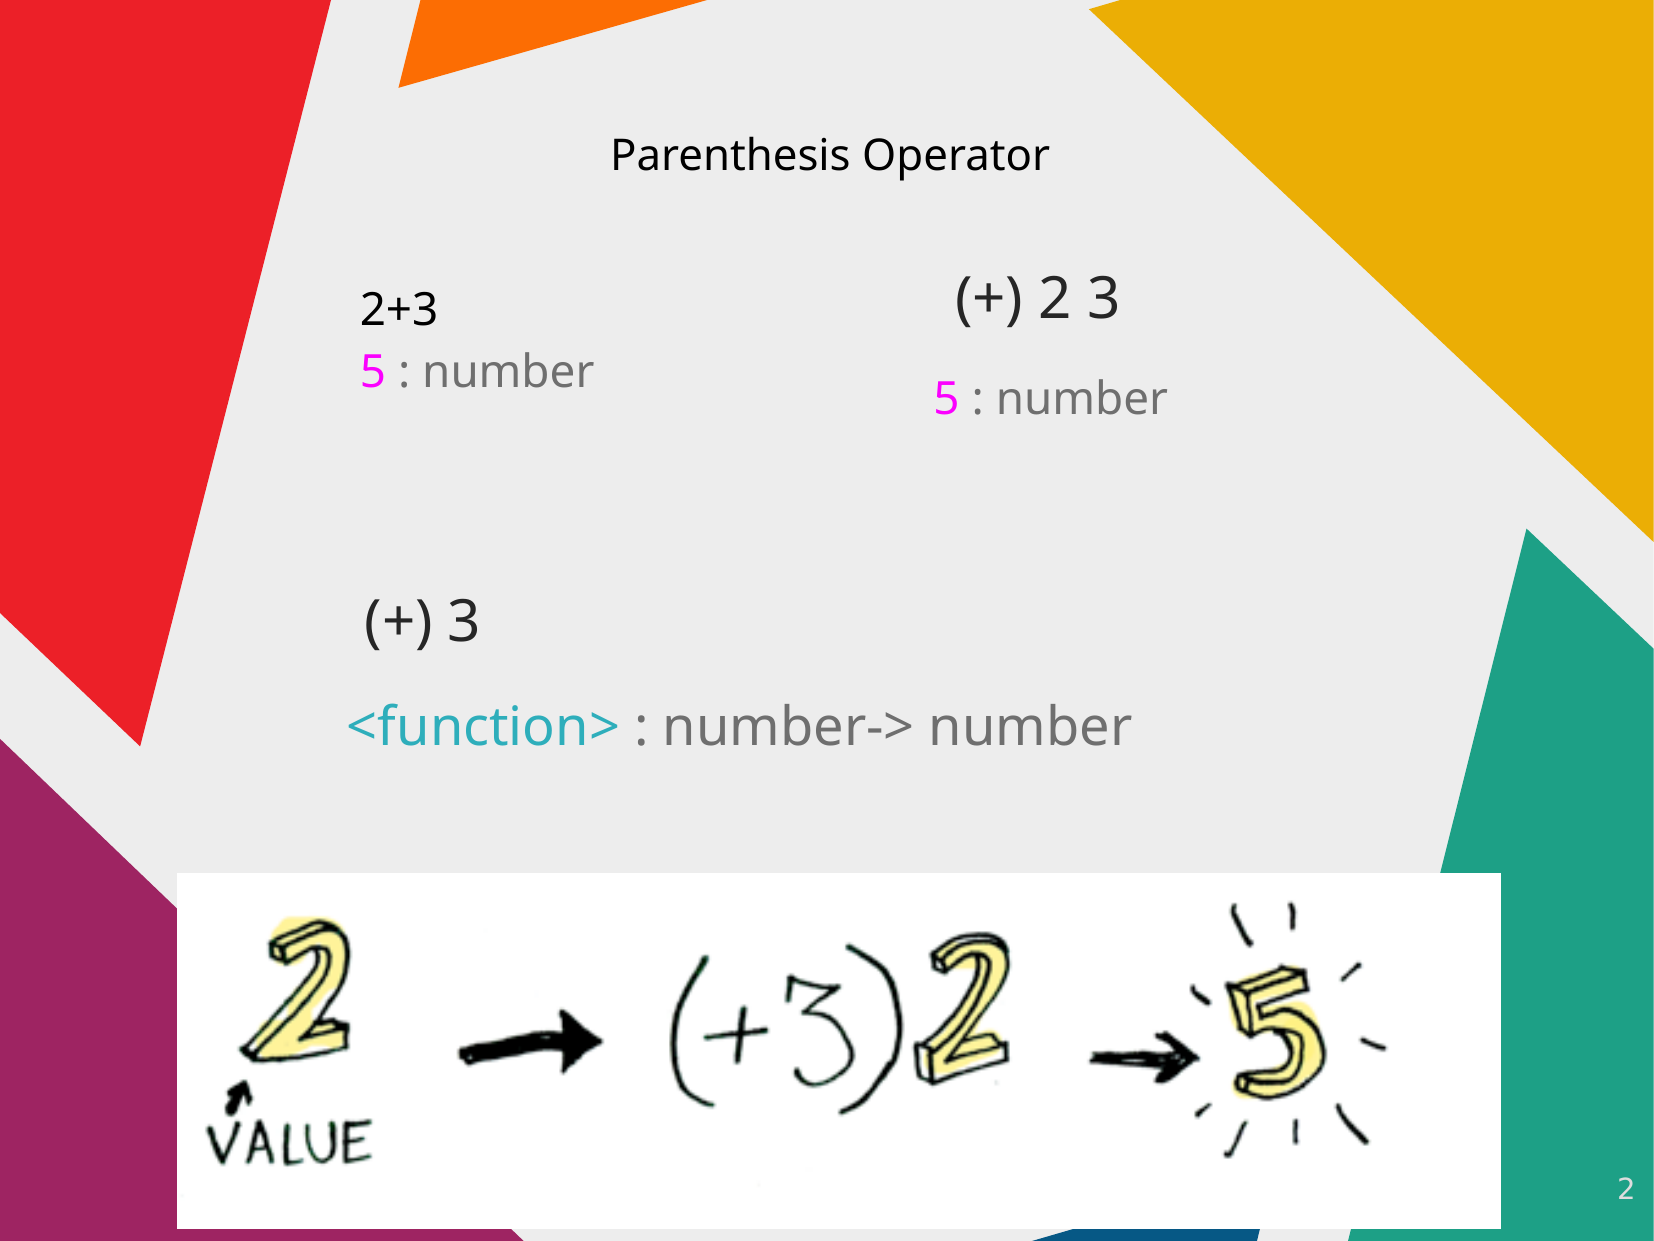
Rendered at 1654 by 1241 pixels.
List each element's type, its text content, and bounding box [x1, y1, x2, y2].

picture [177, 873, 1501, 1229]
list (+) 3 <function> : number-> number [318, 578, 1264, 768]
text_box 2+3 5 : number [344, 268, 650, 414]
title Parenthesis Operator [289, 49, 1372, 257]
list [330, 256, 674, 446]
list (+) 2 3 5 : number [909, 256, 1252, 458]
